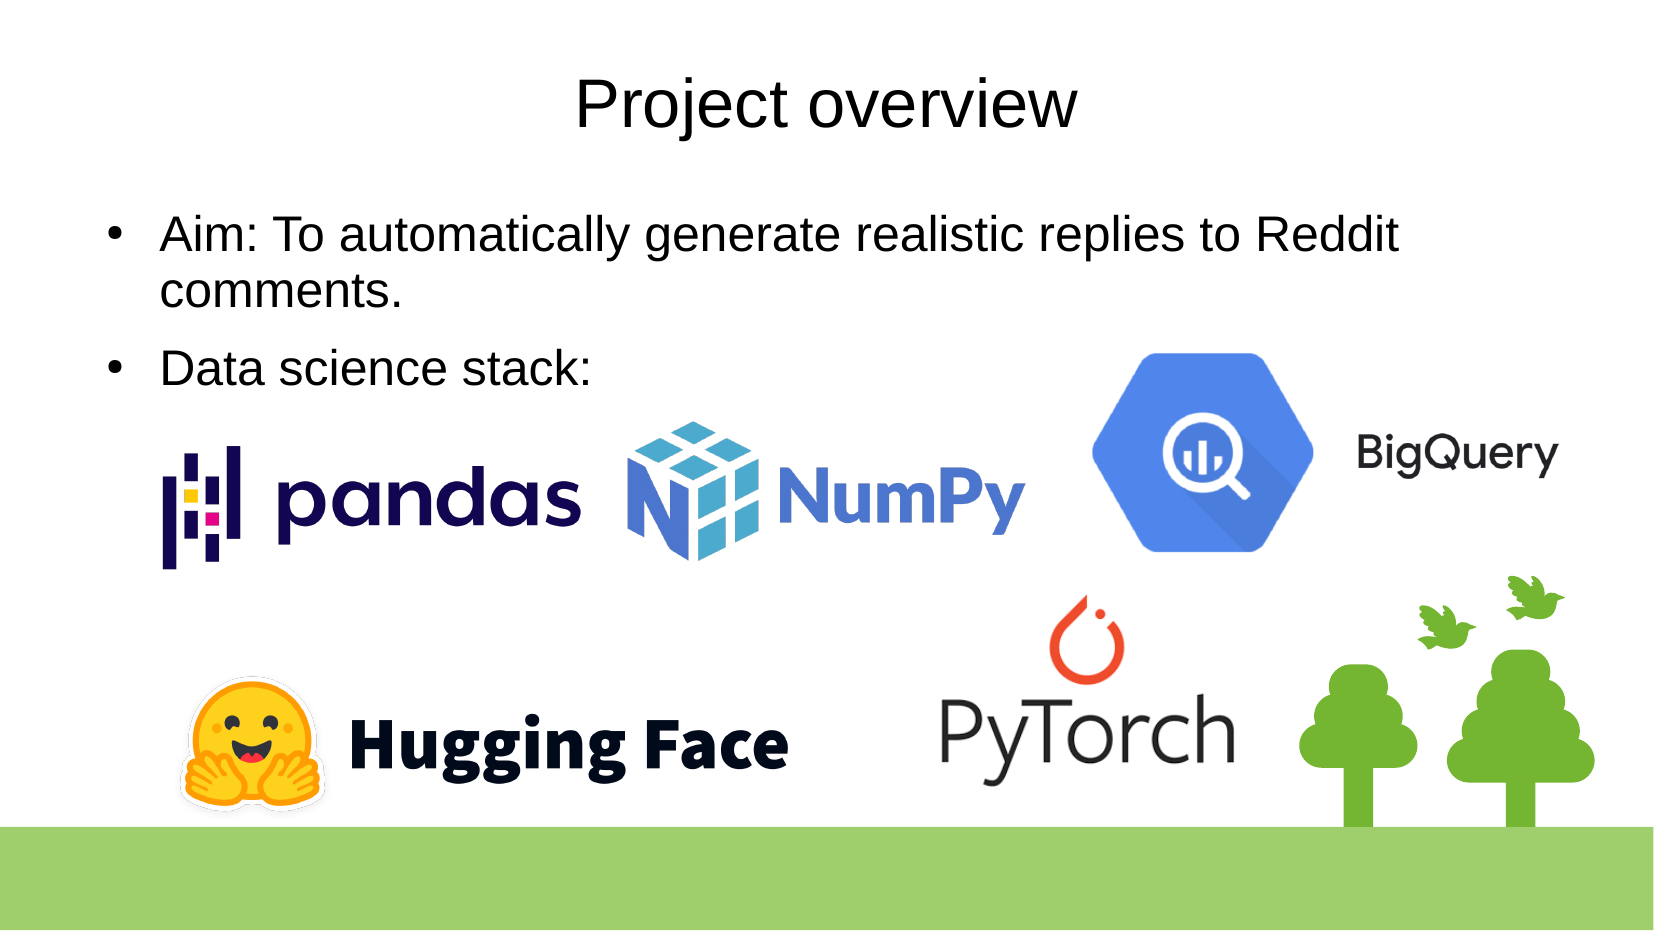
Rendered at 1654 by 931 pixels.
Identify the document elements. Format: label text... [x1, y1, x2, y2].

picture [937, 592, 1238, 788]
picture [150, 675, 826, 835]
list Aim: To automatically generate realistic replies to Reddit comments. Data science stack: [88, 206, 1565, 488]
picture [1077, 337, 1565, 563]
picture [600, 389, 1053, 593]
picture [142, 415, 601, 601]
title Project overview [88, 29, 1565, 178]
